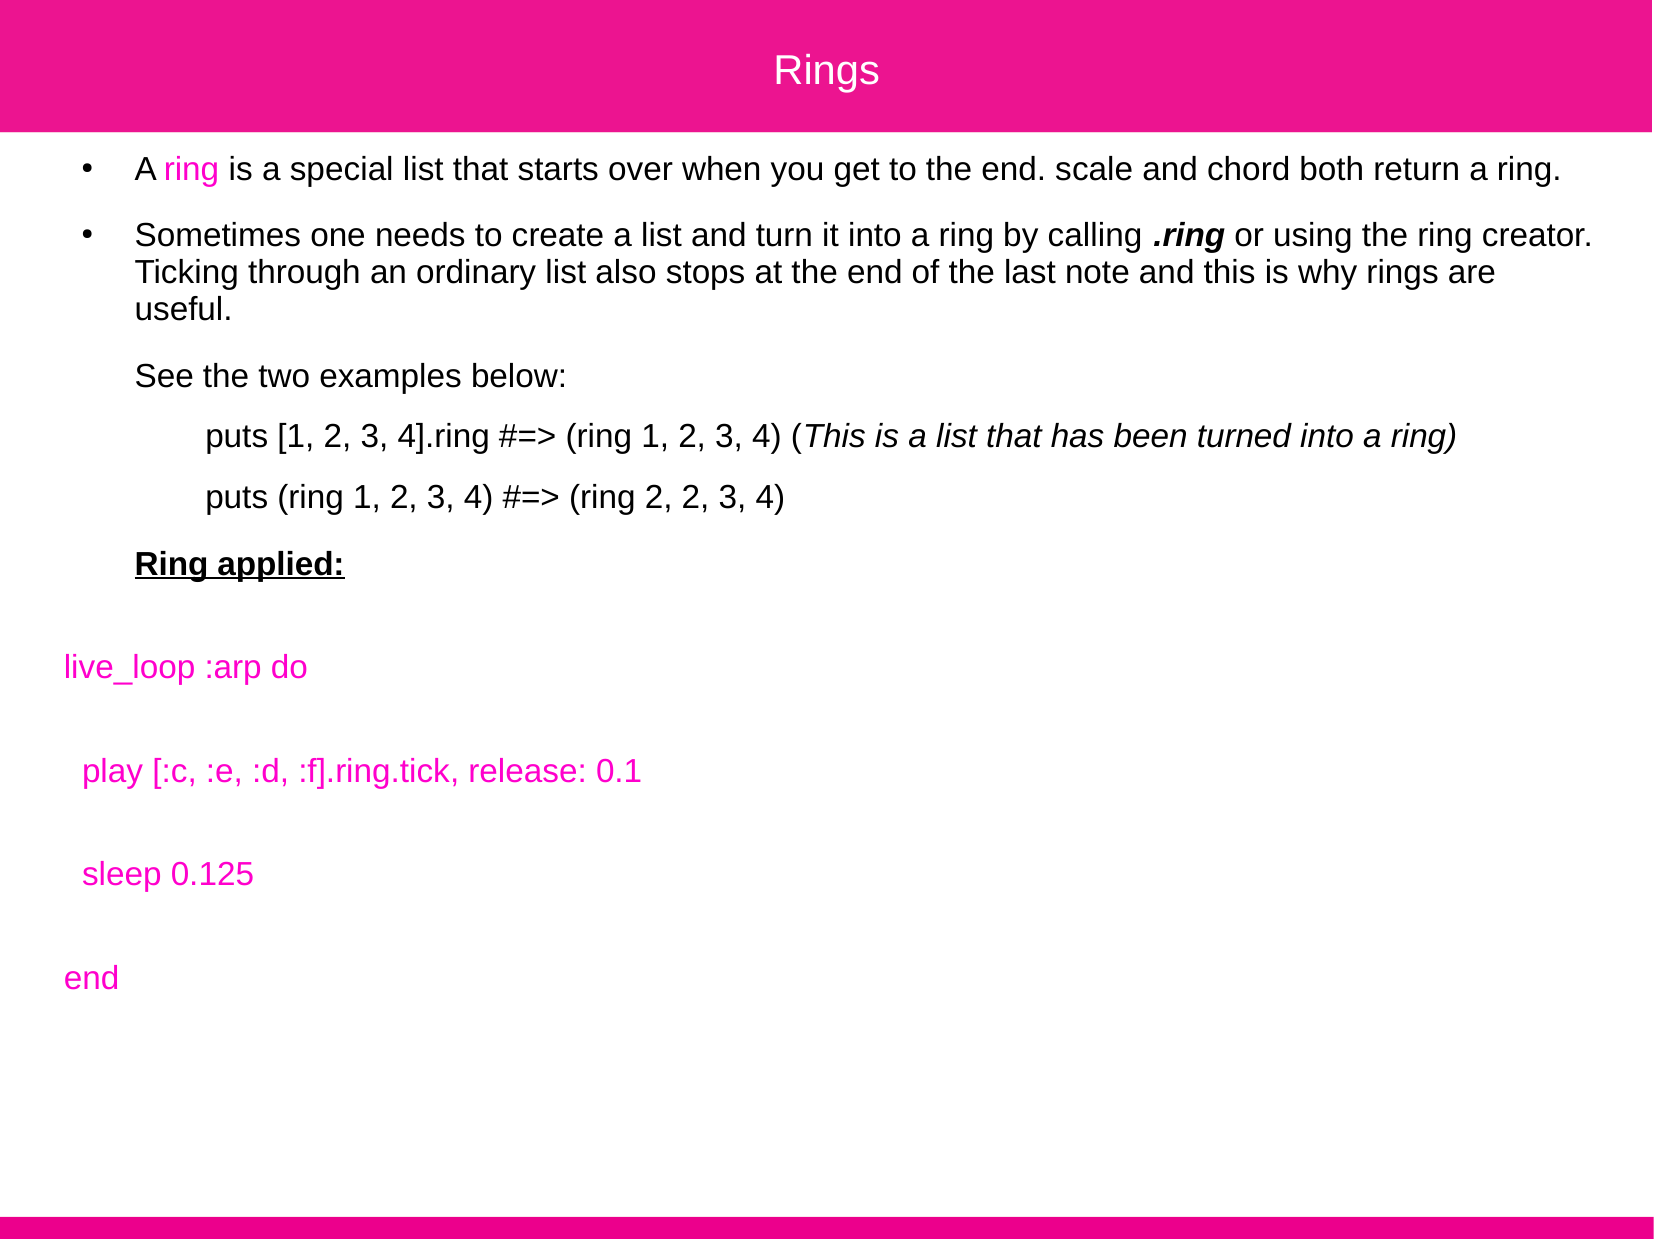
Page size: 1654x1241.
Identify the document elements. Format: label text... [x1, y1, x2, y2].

list A ring is a special list that starts over when you get to the end. scale and chord both return a ring. Sometimes one needs to create a list and turn it into a ring by calling .ring or using the ring creator. Ticking through an ordinary list also stops at the end of the last note and this is why rings are useful. See the two examples below: puts [1, 2, 3, 4].ring #=> (ring 1, 2, 3, 4) (This is a list that has been turned into a ring) puts (ring 1, 2, 3, 4) #=> (ring 2, 2, 3, 4) Ring applied: live_loop :arp do play [:c, :e, :d, :f].ring.tick, release: 0.1 sleep 0.125 end [63, 150, 1594, 1201]
picture [0, 0, 1654, 1241]
title Rings [82, 46, 1571, 94]
